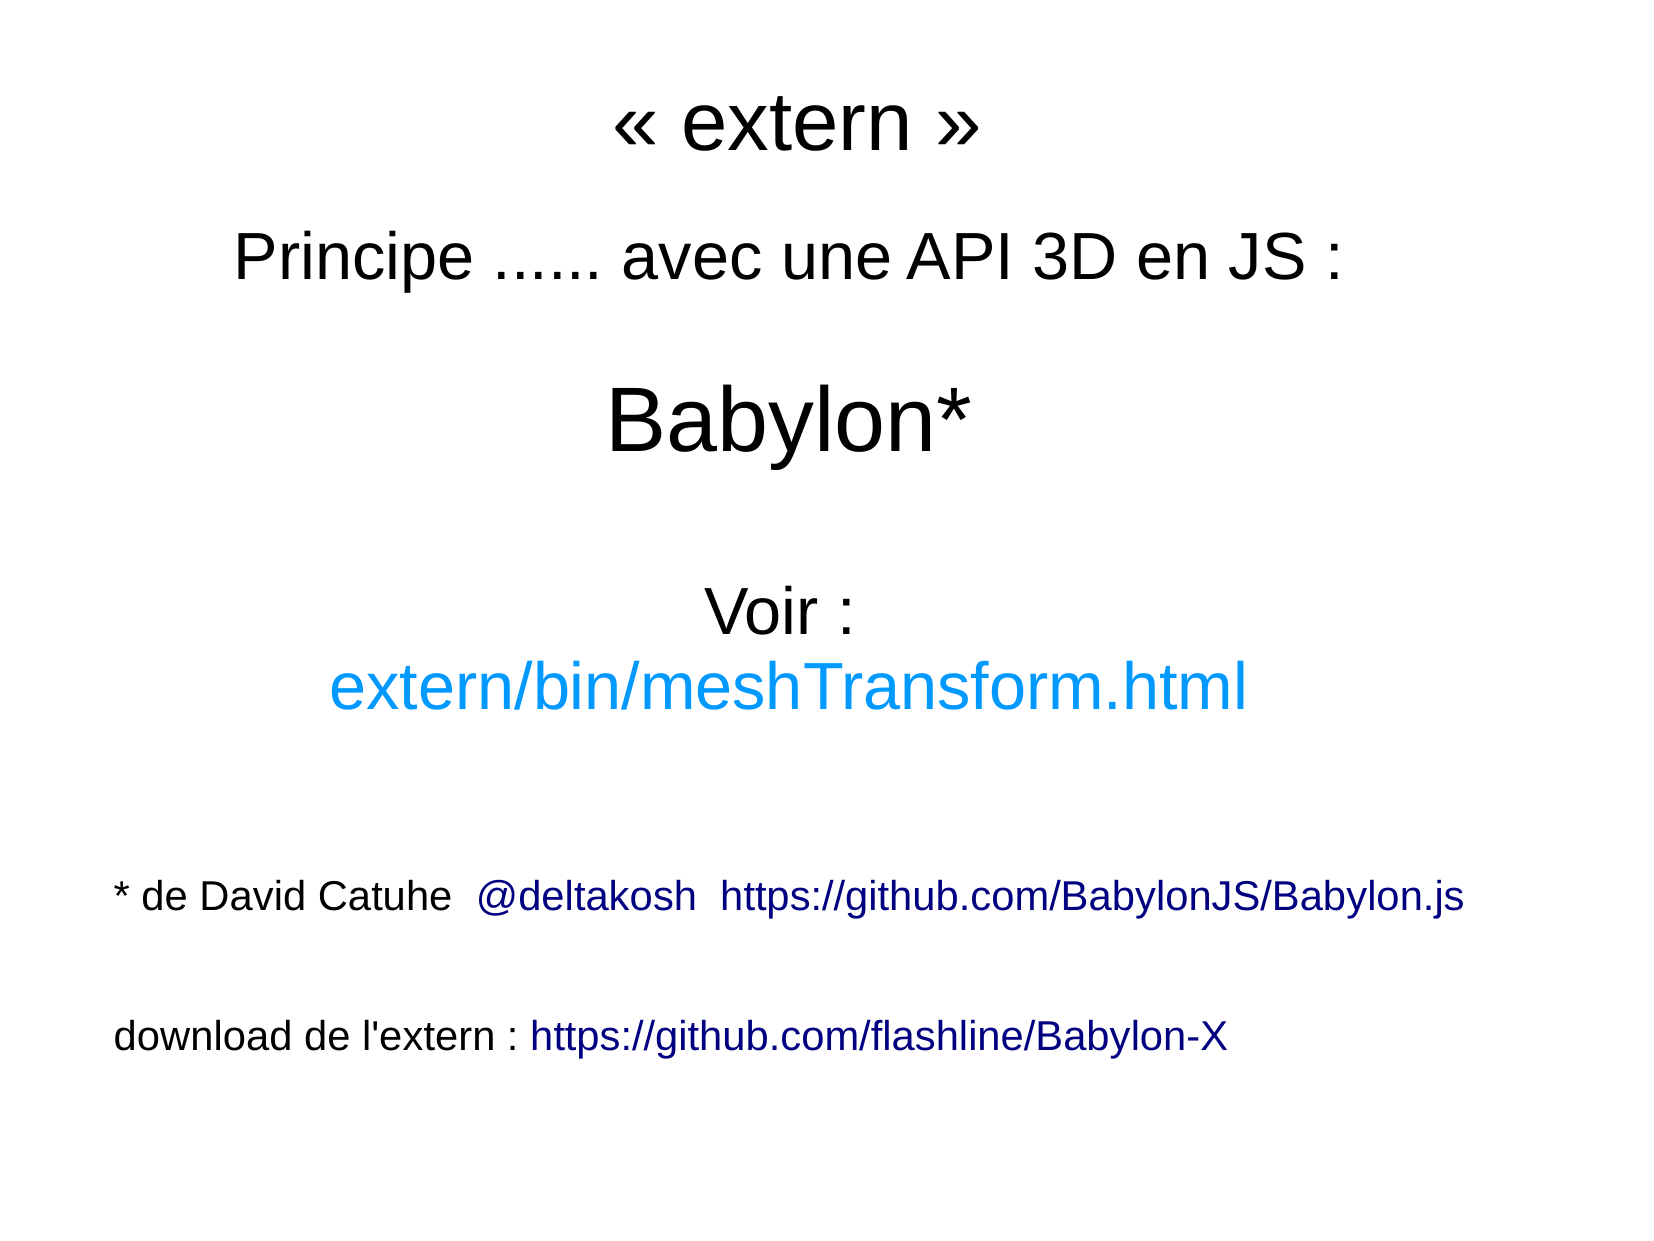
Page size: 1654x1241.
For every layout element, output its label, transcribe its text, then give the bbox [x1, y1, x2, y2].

text_box « extern » [597, 68, 1142, 176]
text_box Principe ...... avec une API 3D en JS : Babylon* Voir : extern/bin/meshTransform.html * de David Catuhe @deltakosh https://github.com/BabylonJS/Babylon.js download de l'extern : https://github.com/flashline/Babylon-X [98, 211, 1566, 1217]
